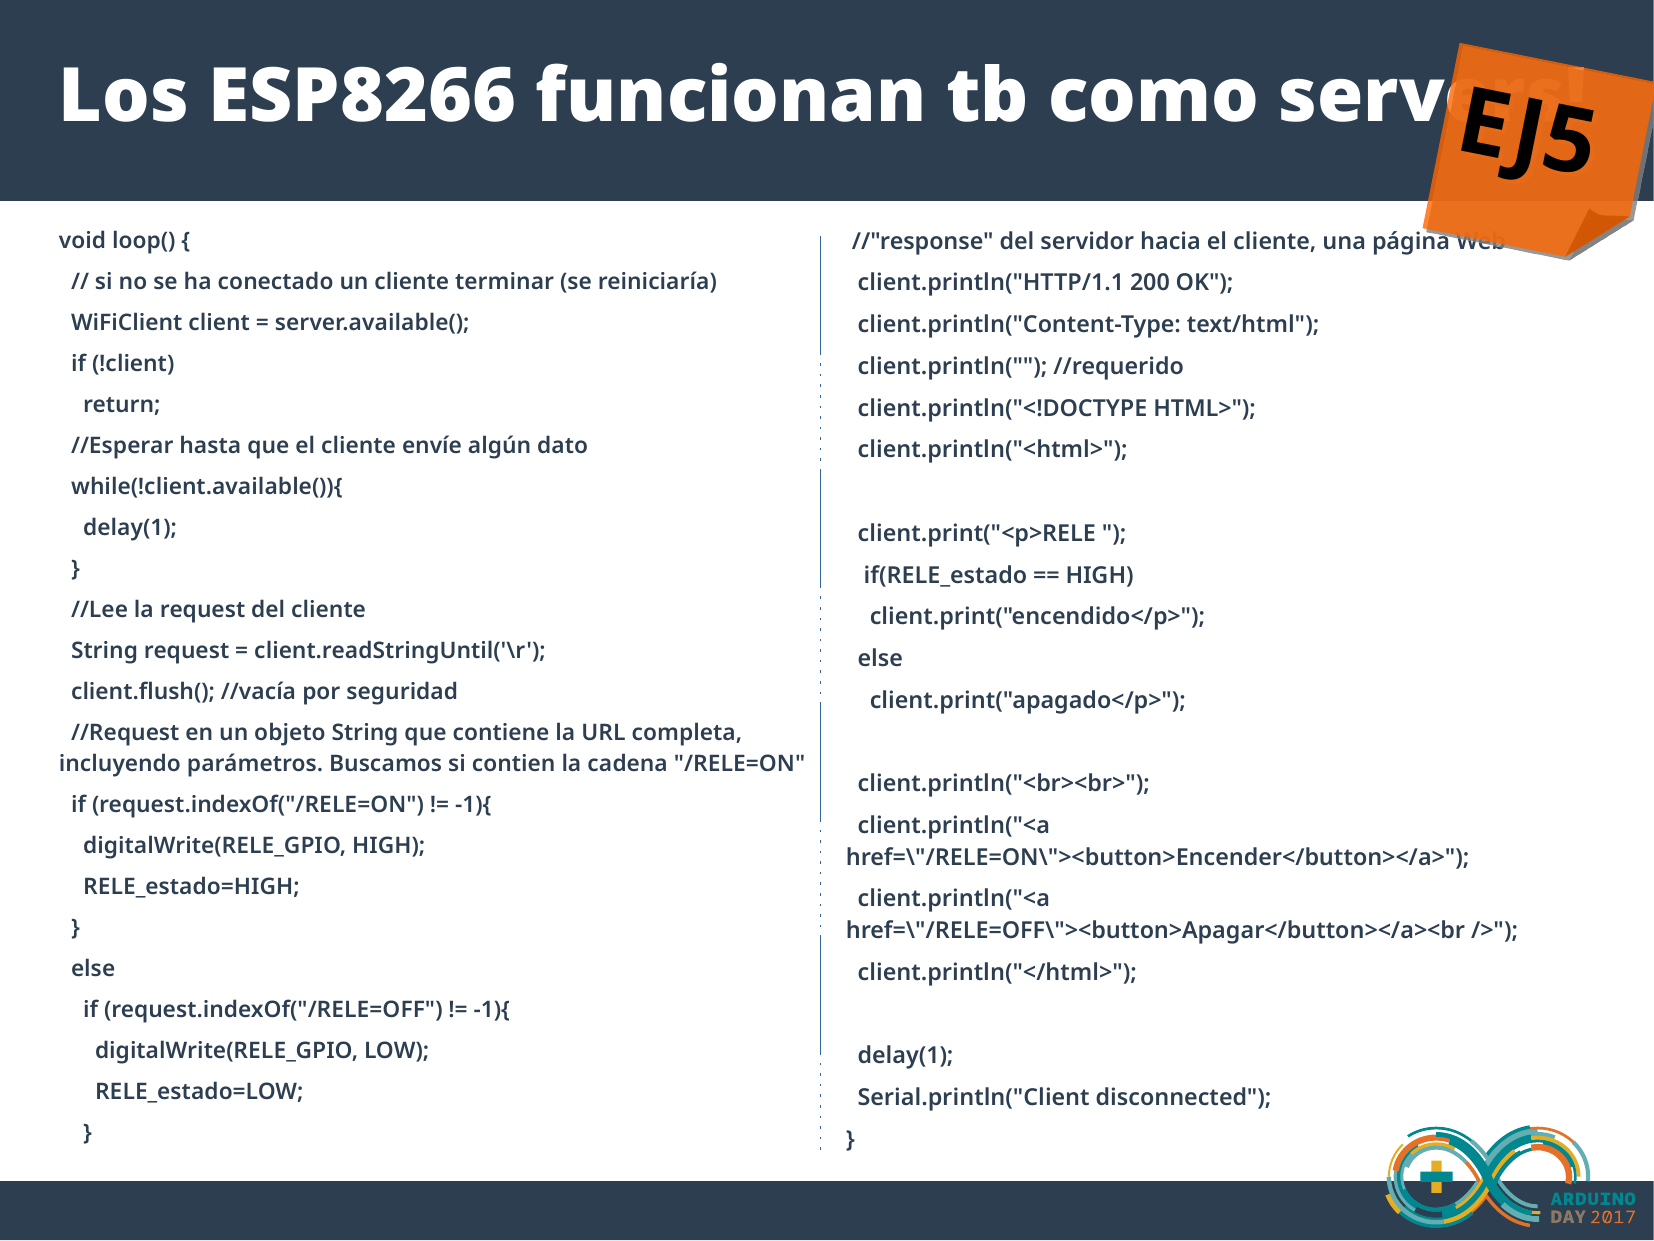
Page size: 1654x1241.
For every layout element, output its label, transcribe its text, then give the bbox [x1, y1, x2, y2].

list void loop() { // si no se ha conectado un cliente terminar (se reiniciaría) WiFiClient client = server.available(); if (!client) return; //Esperar hasta que el cliente envíe algún dato while(!client.available()){ delay(1); } //Lee la request del cliente String request = client.readStringUntil('\r'); client.flush(); //vacía por seguridad //Request en un objeto String que contiene la URL completa, incluyendo parámetros. Buscamos si contien la cadena "/RELE=ON" if (request.indexOf("/RELE=ON") != -1){ digitalWrite(RELE_GPIO, HIGH); RELE_estado=HIGH; } else if (request.indexOf("/RELE=OFF") != -1){ digitalWrite(RELE_GPIO, LOW); RELE_estado=LOW; } [59, 224, 809, 1170]
list //"response" del servidor hacia el cliente, una página Web client.println("HTTP/1.1 200 OK"); client.println("Content-Type: text/html"); client.println(""); //requerido client.println("<!DOCTYPE HTML>"); client.println("<html>"); client.print("<p>RELE "); if(RELE_estado == HIGH) client.print("encendido</p>"); else client.print("apagado</p>"); client.println("<br><br>"); client.println("<a href=\"/RELE=ON\"><button>Encender</button></a>"); client.println("<a href=\"/RELE=OFF\"><button>Apagar</button></a><br />"); client.println("</html>"); delay(1); Serial.println("Client disconnected"); } [845, 224, 1596, 1170]
text_box EJ5 [1422, 42, 1654, 257]
title Los ESP8266 funcionan tb como servers! [59, 13, 1595, 172]
